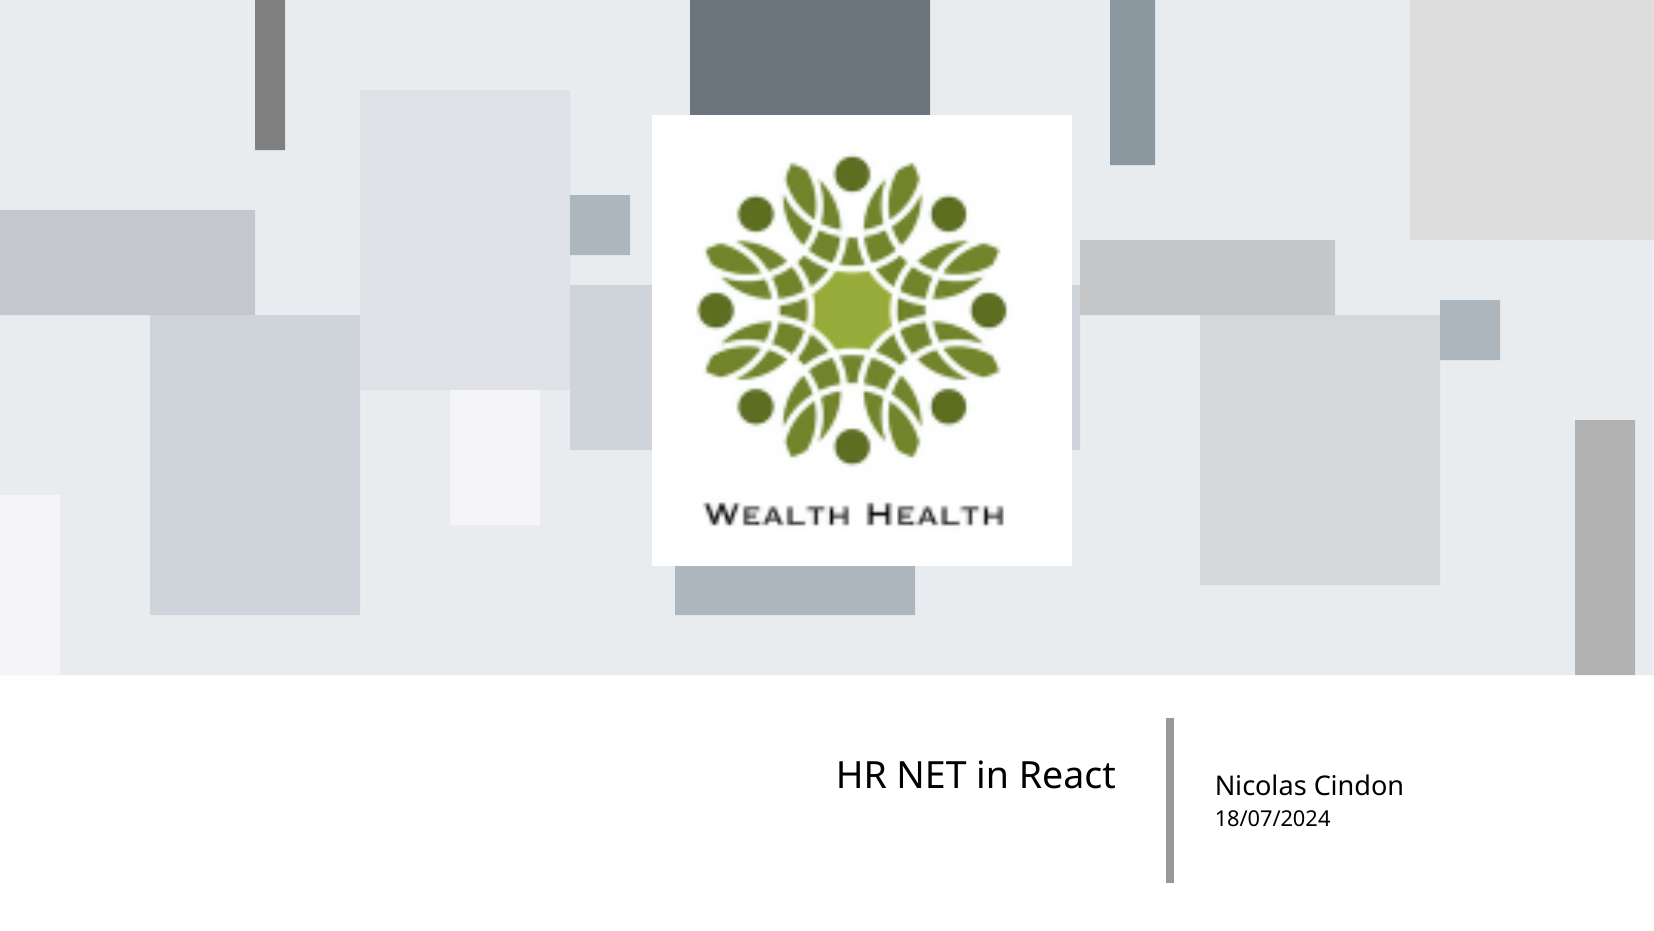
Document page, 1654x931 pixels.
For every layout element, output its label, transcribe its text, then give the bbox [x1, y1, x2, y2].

text_box HR NET in React [675, 740, 1131, 892]
picture [652, 115, 1072, 566]
text_box Nicolas Cindon 18/07/2024 [1200, 759, 1591, 841]
